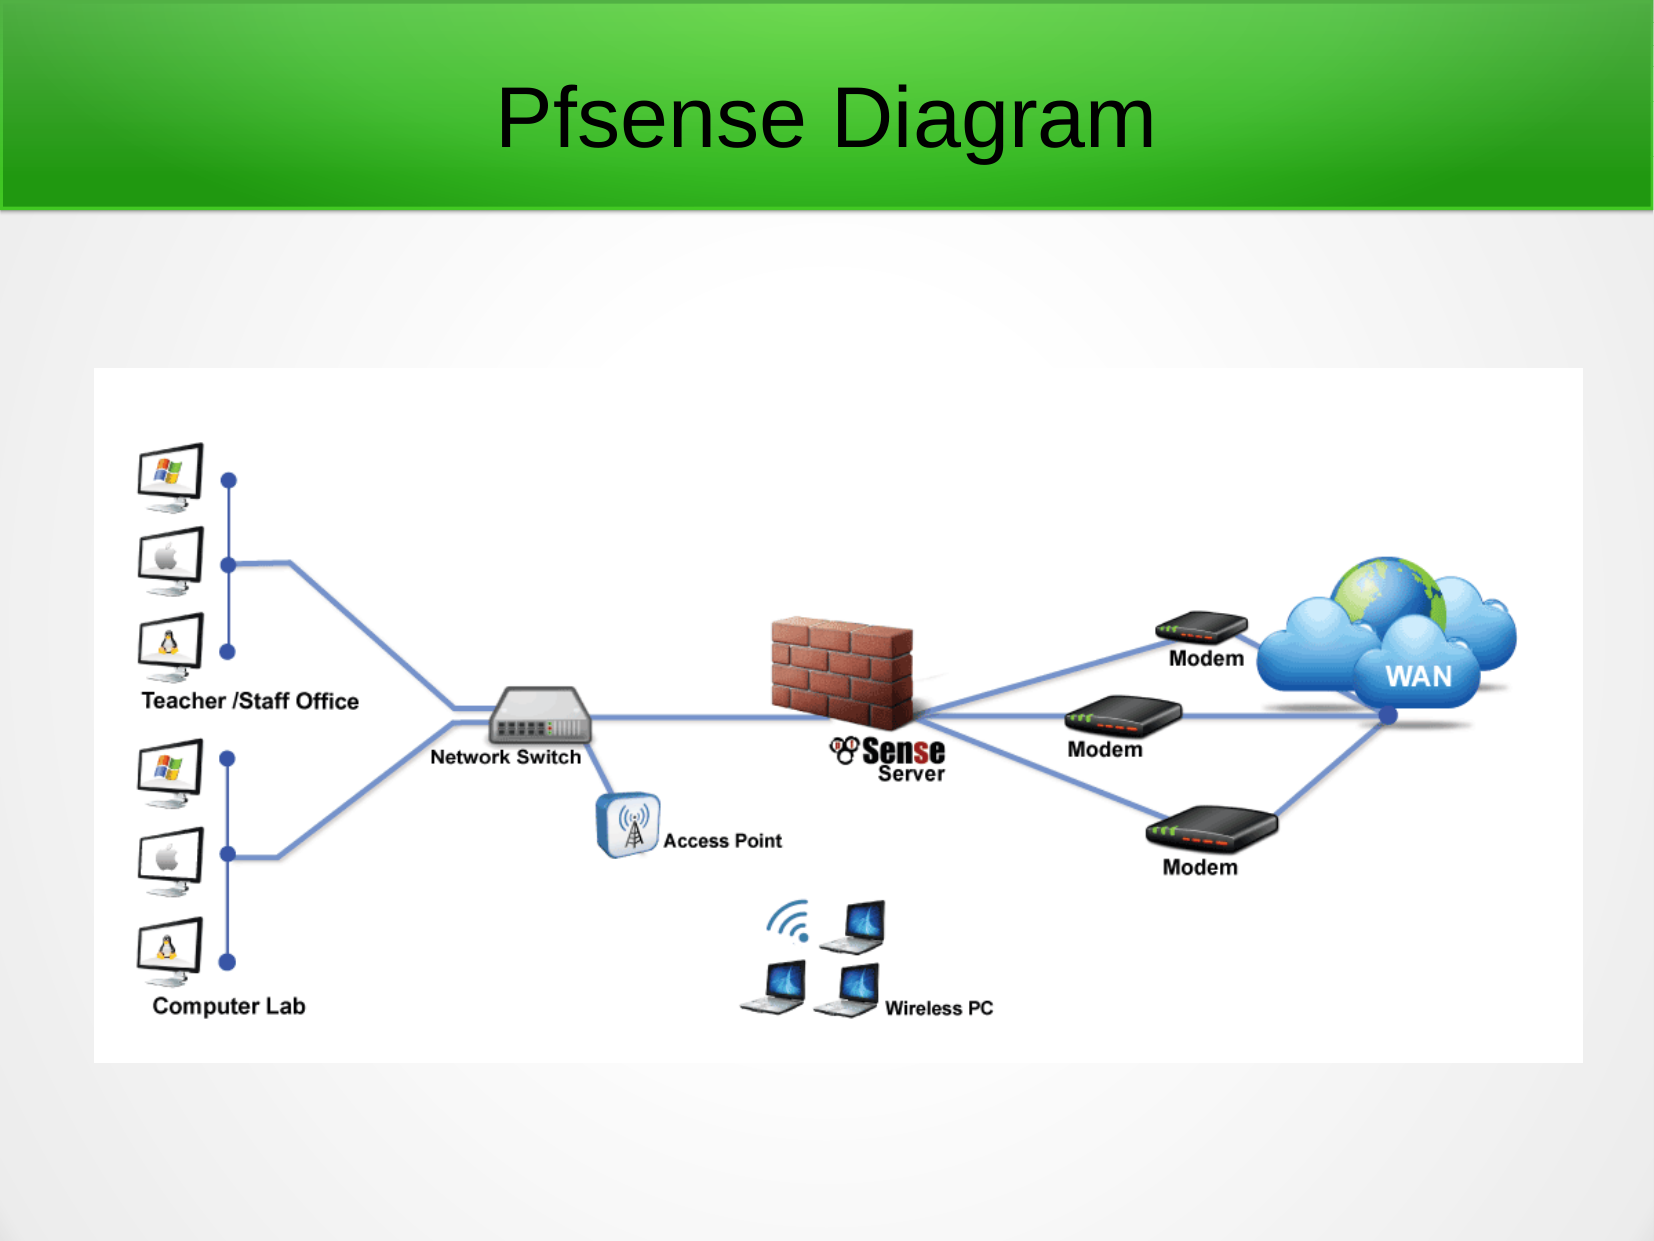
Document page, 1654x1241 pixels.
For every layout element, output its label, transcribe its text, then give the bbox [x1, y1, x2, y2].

picture [94, 368, 1583, 1063]
title Pfsense Diagram [82, 47, 1571, 189]
